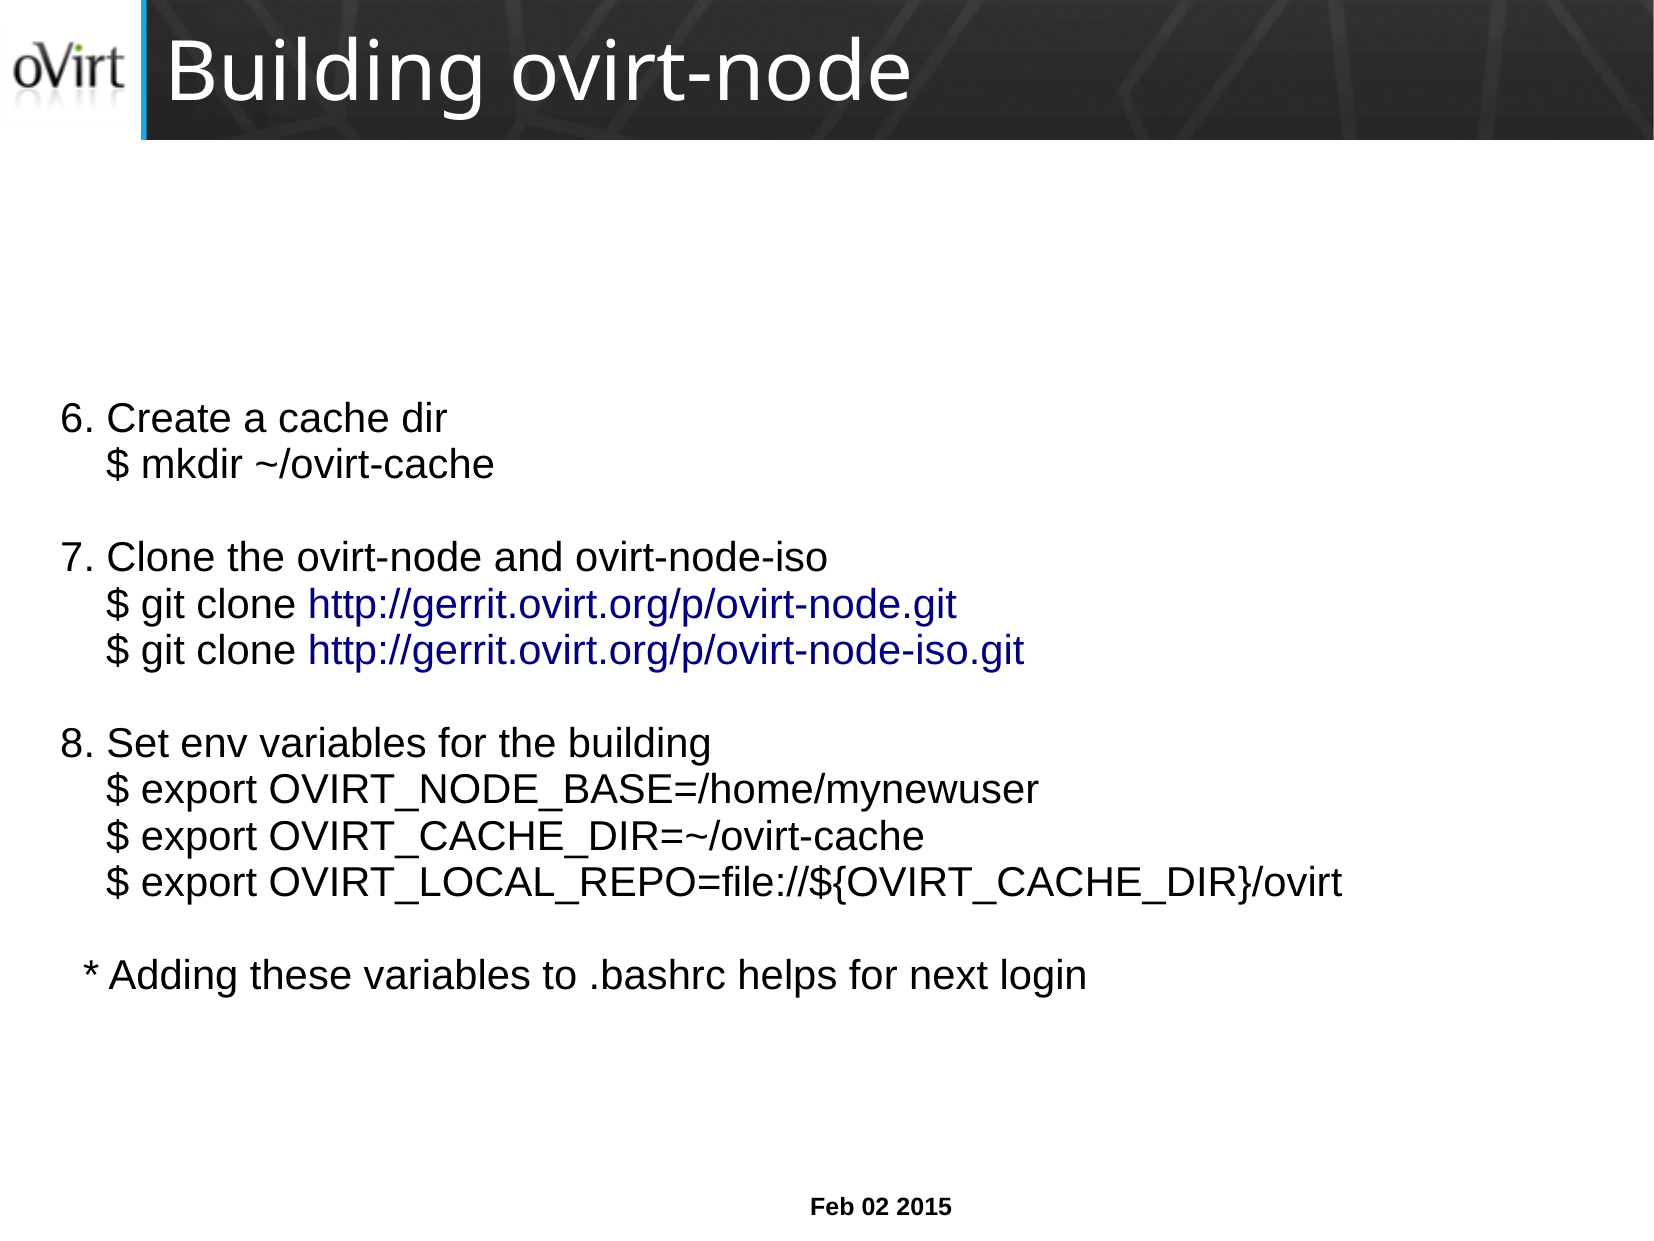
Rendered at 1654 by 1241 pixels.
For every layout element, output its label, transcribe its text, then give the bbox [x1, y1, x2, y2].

text_box 6. Create a cache dir $ mkdir ~/ovirt-cache 7. Clone the ovirt-node and ovirt-node-iso $ git clone http://gerrit.ovirt.org/p/ovirt-node.git $ git clone http://gerrit.ovirt.org/p/ovirt-node-iso.git 8. Set env variables for the building $ export OVIRT_NODE_BASE=/home/mynewuser $ export OVIRT_CACHE_DIR=~/ovirt-cache $ export OVIRT_LOCAL_REPO=file://${OVIRT_CACHE_DIR}/ovirt * Adding these variables to .bashrc helps for next login [10, 387, 1370, 1007]
picture [0, 0, 1654, 140]
title Building ovirt-node [164, 18, 1653, 119]
